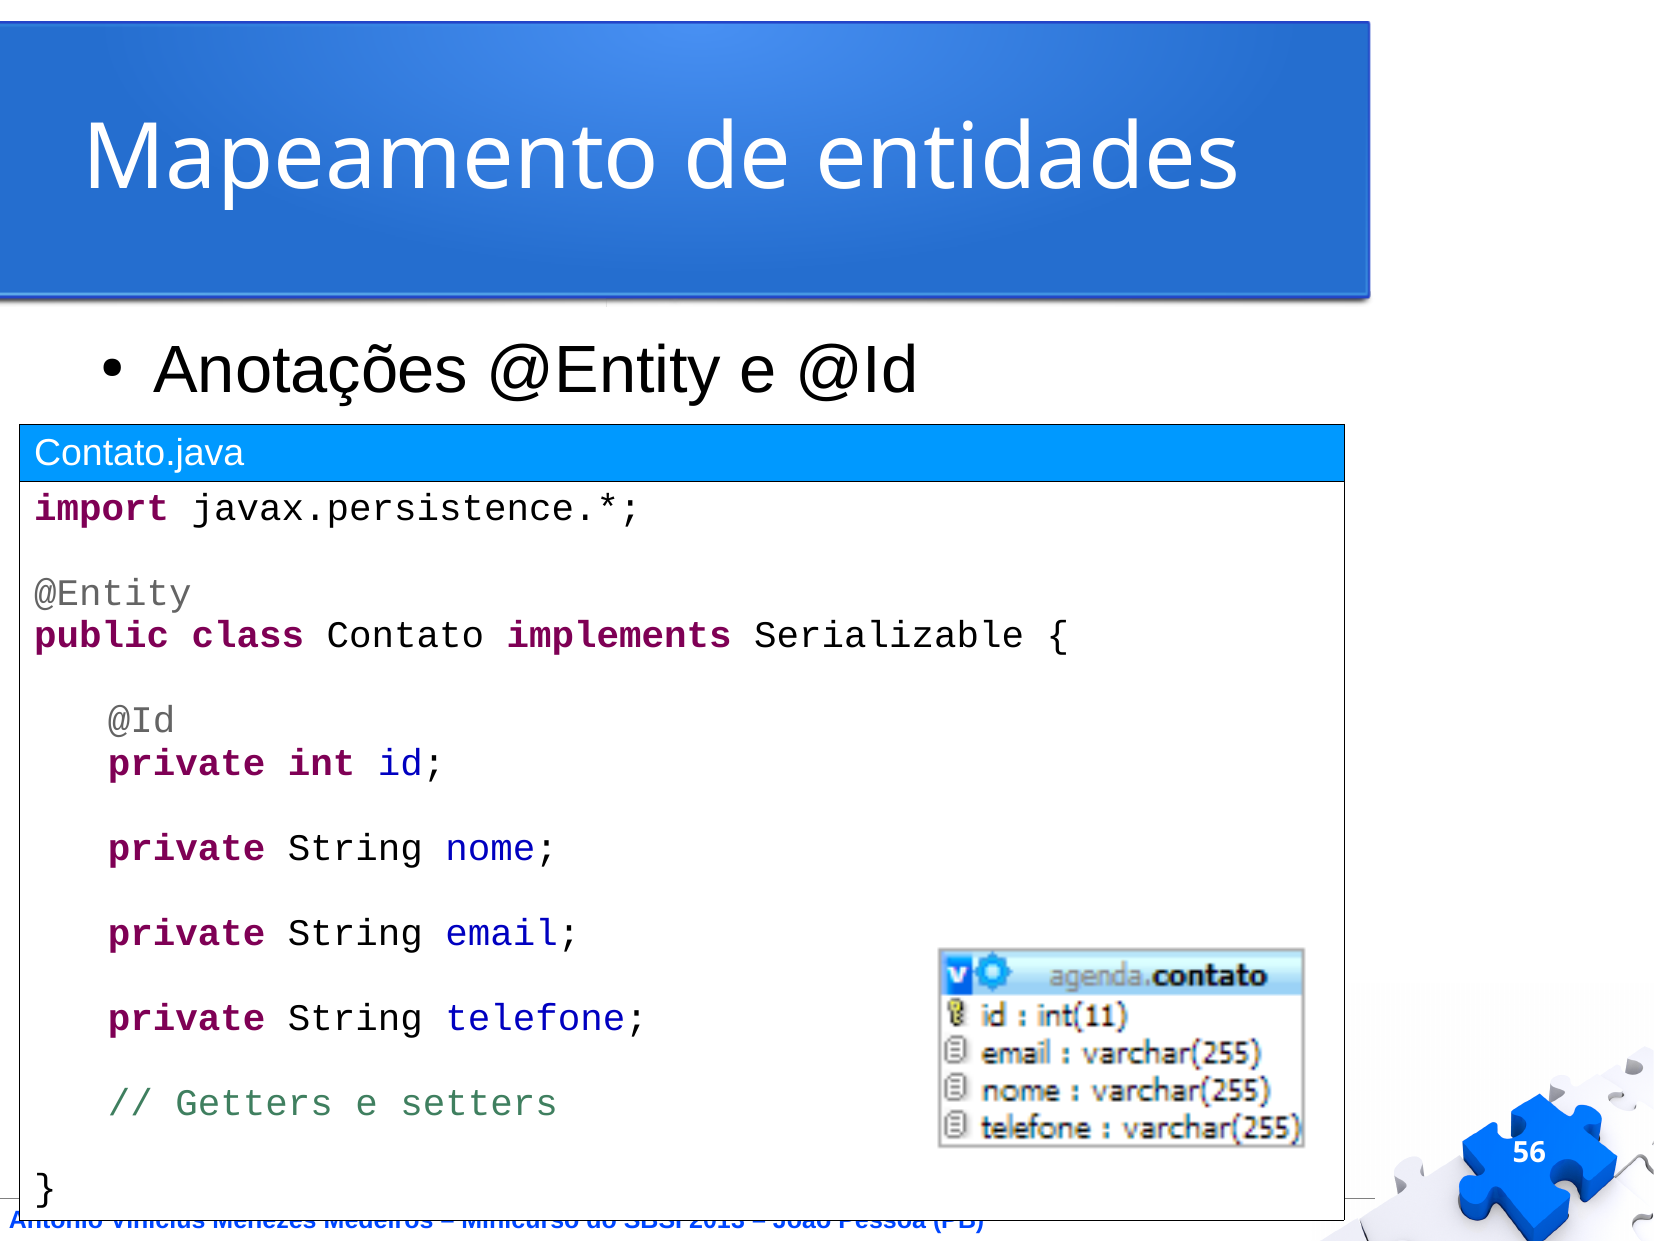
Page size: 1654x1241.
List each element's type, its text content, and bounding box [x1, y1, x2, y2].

picture [933, 943, 1312, 1158]
list Anotações @Entity e @Id [82, 332, 1356, 1052]
table_header Contato.java [20, 425, 1344, 481]
table_cell import javax.persistence.*; @Entity public class Contato implements Serializable { @Id private int id; private String nome; private String email; private String telefone; // Getters e setters } [20, 482, 1344, 1220]
title Mapeamento de entidades [82, 49, 1323, 257]
picture [1311, 983, 1654, 1241]
picture [0, 21, 1375, 307]
